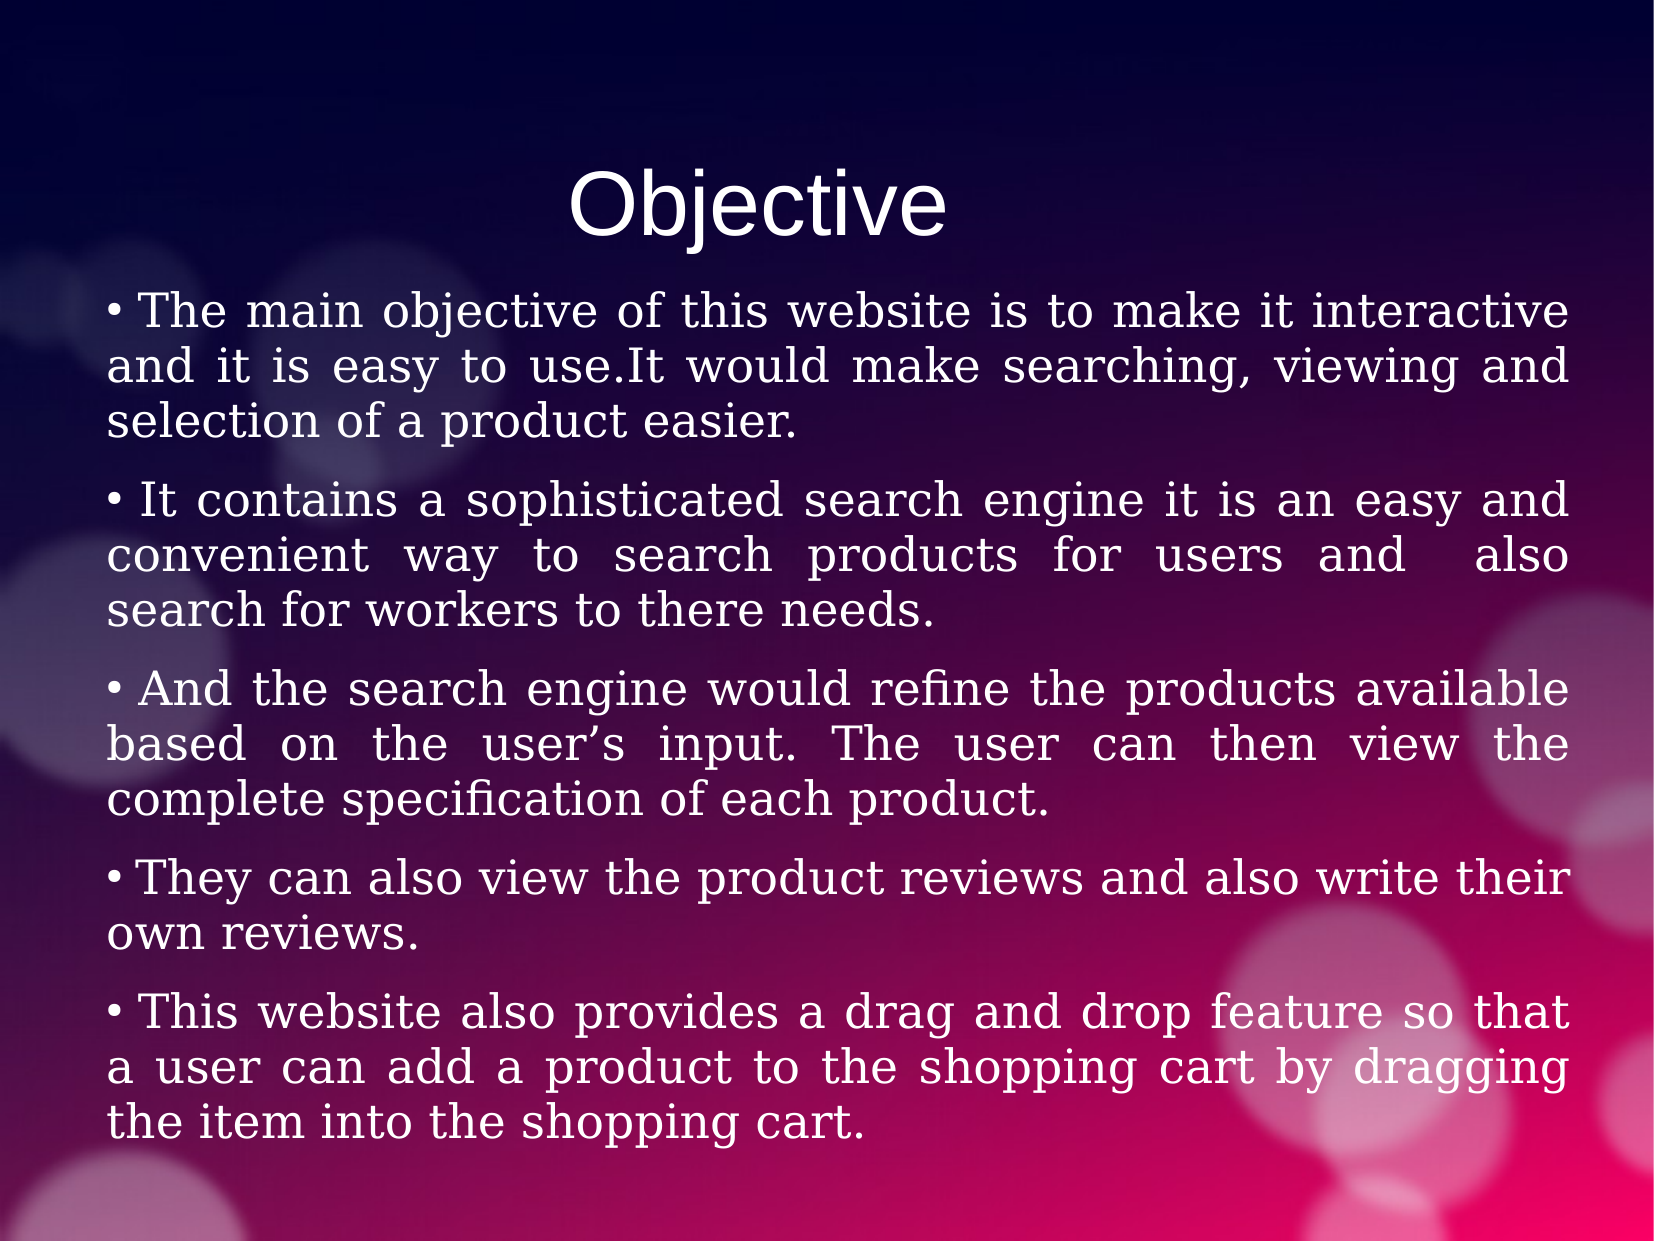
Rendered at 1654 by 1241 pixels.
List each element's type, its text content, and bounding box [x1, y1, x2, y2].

picture [0, 0, 1654, 1241]
list The main objective of this website is to make it interactive and it is easy to use.It would make searching, viewing and selection of a product easier. It contains a sophisticated search engine it is an easy and convenient way to search products for users and also search for workers to there needs. And the search engine would refine the products available based on the user’s input. The user can then view the complete specification of each product. They can also view the product reviews and also write their own reviews. This website also provides a drag and drop feature so that a user can add a product to the shopping cart by dragging the item into the shopping cart. [106, 283, 1571, 1170]
title Objective [82, 99, 1571, 308]
